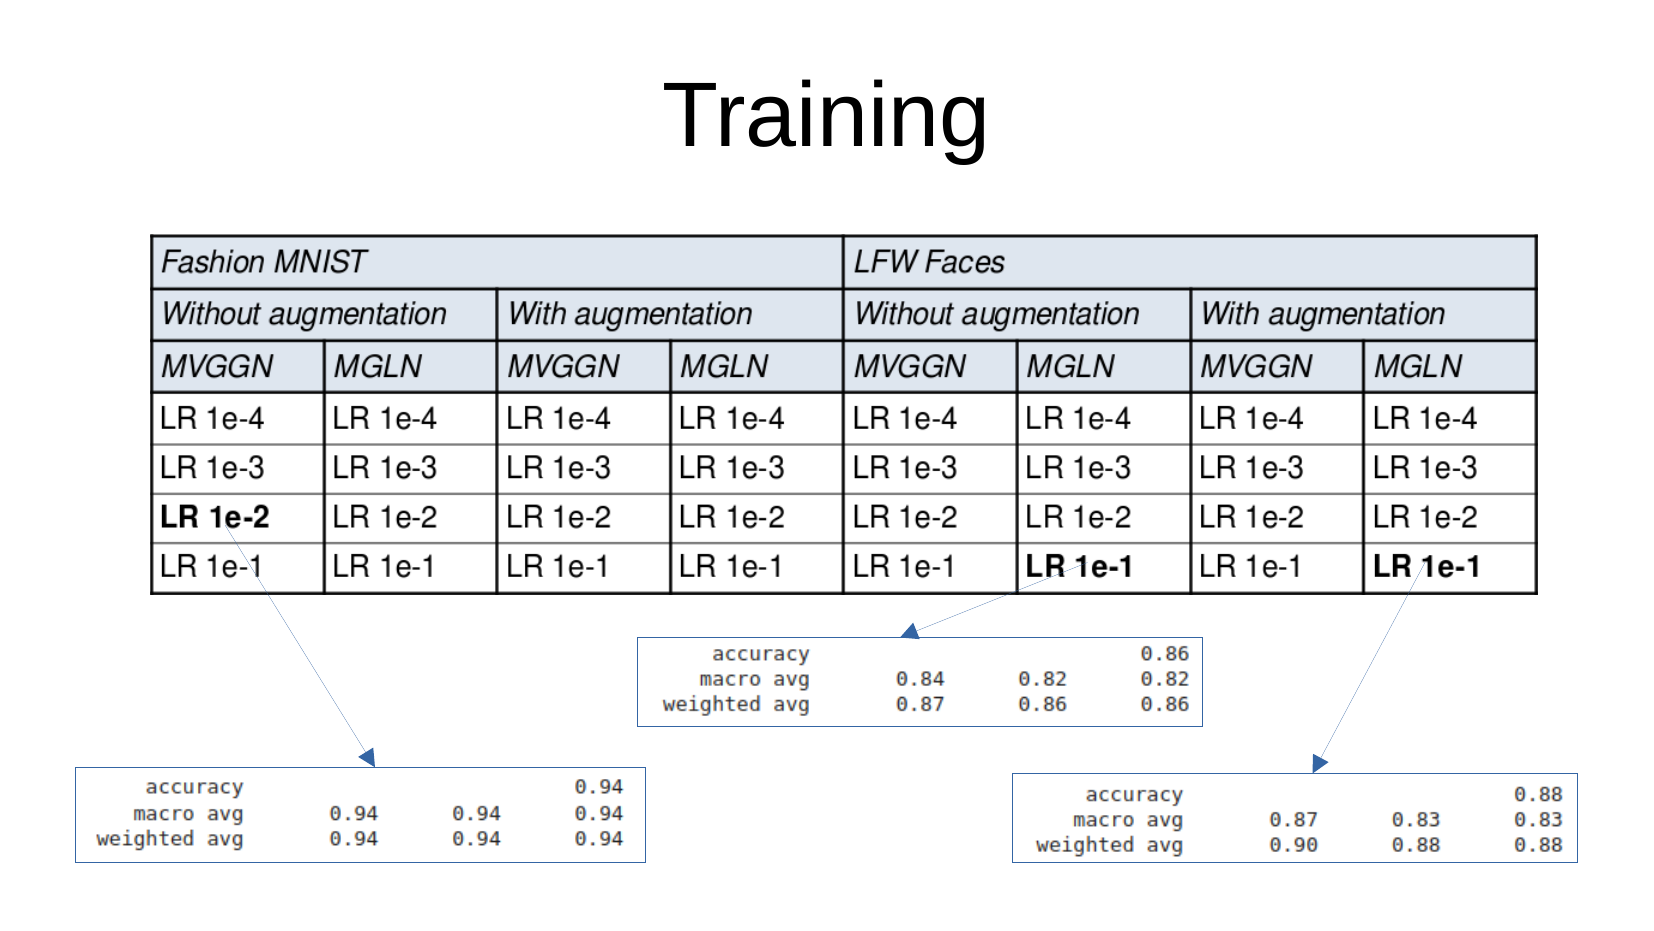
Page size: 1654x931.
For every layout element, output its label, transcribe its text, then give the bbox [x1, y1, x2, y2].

picture [150, 234, 1538, 595]
picture [1012, 773, 1578, 863]
picture [75, 767, 646, 863]
title Training [82, 37, 1571, 193]
picture [637, 637, 1203, 727]
